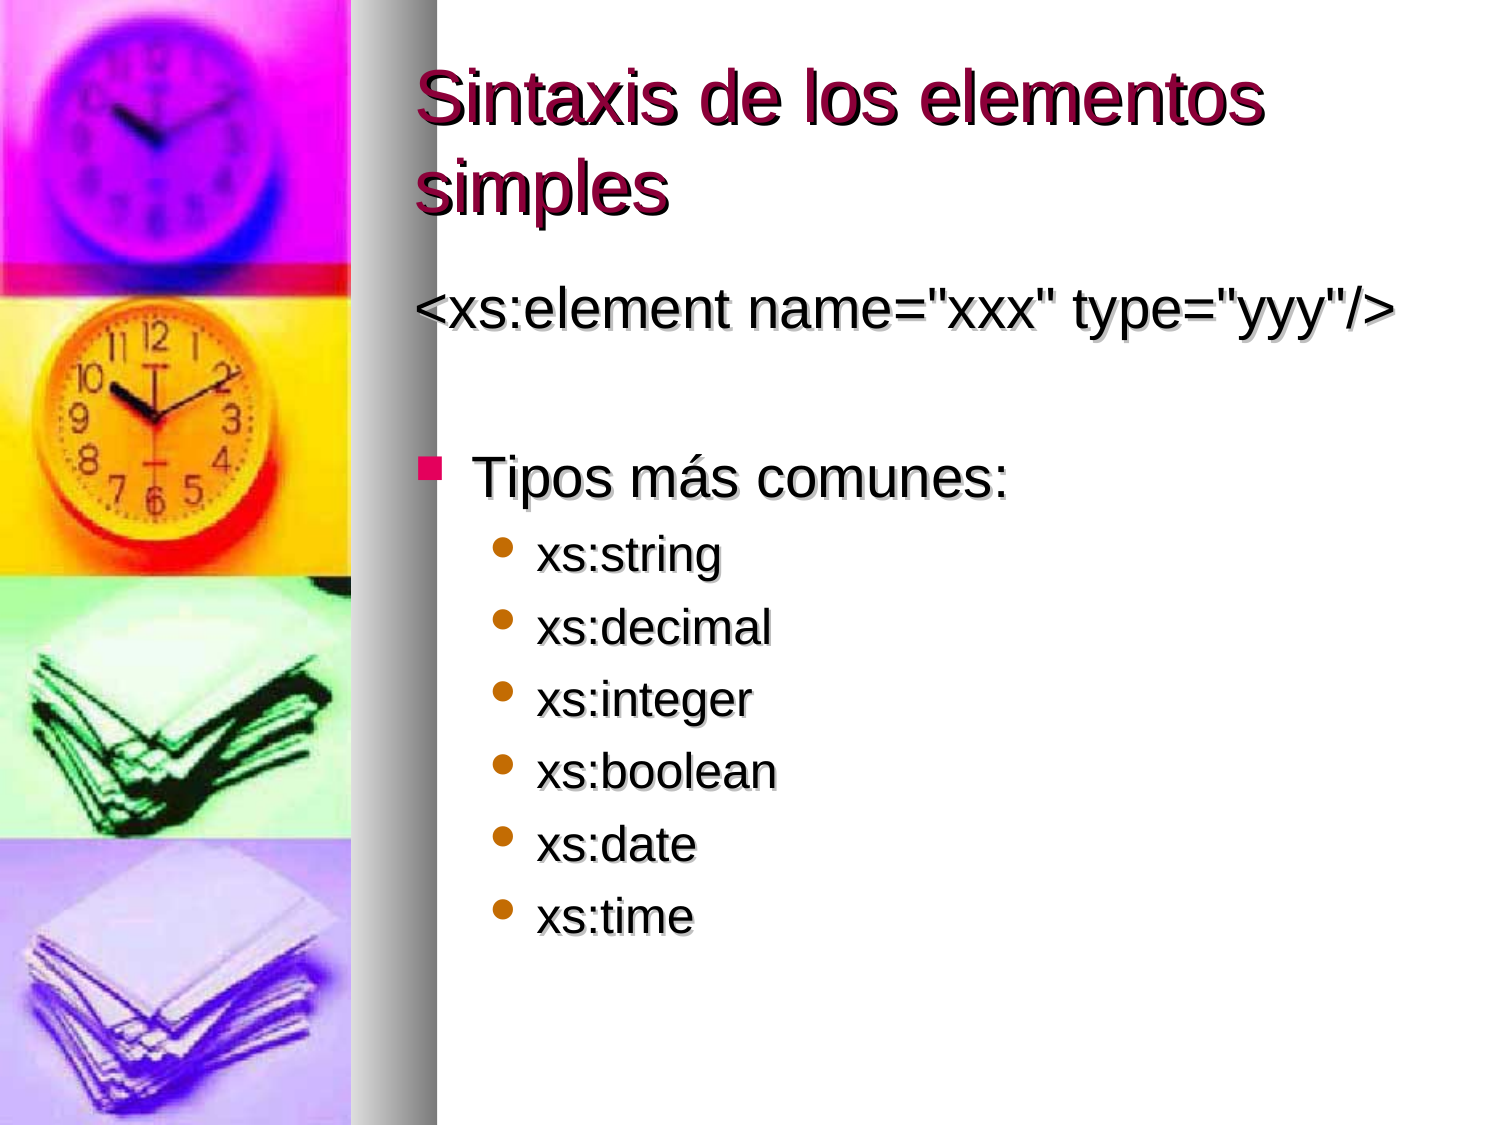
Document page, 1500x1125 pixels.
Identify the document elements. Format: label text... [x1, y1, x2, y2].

title Sintaxis de los elementos simples [399, 37, 1450, 238]
list <xs:element name="xxx" type="yyy"/> Tipos más comunes: xs:string xs:decimal xs:integer xs:boolean xs:date xs:time [399, 262, 1450, 1000]
picture [0, 0, 351, 1125]
